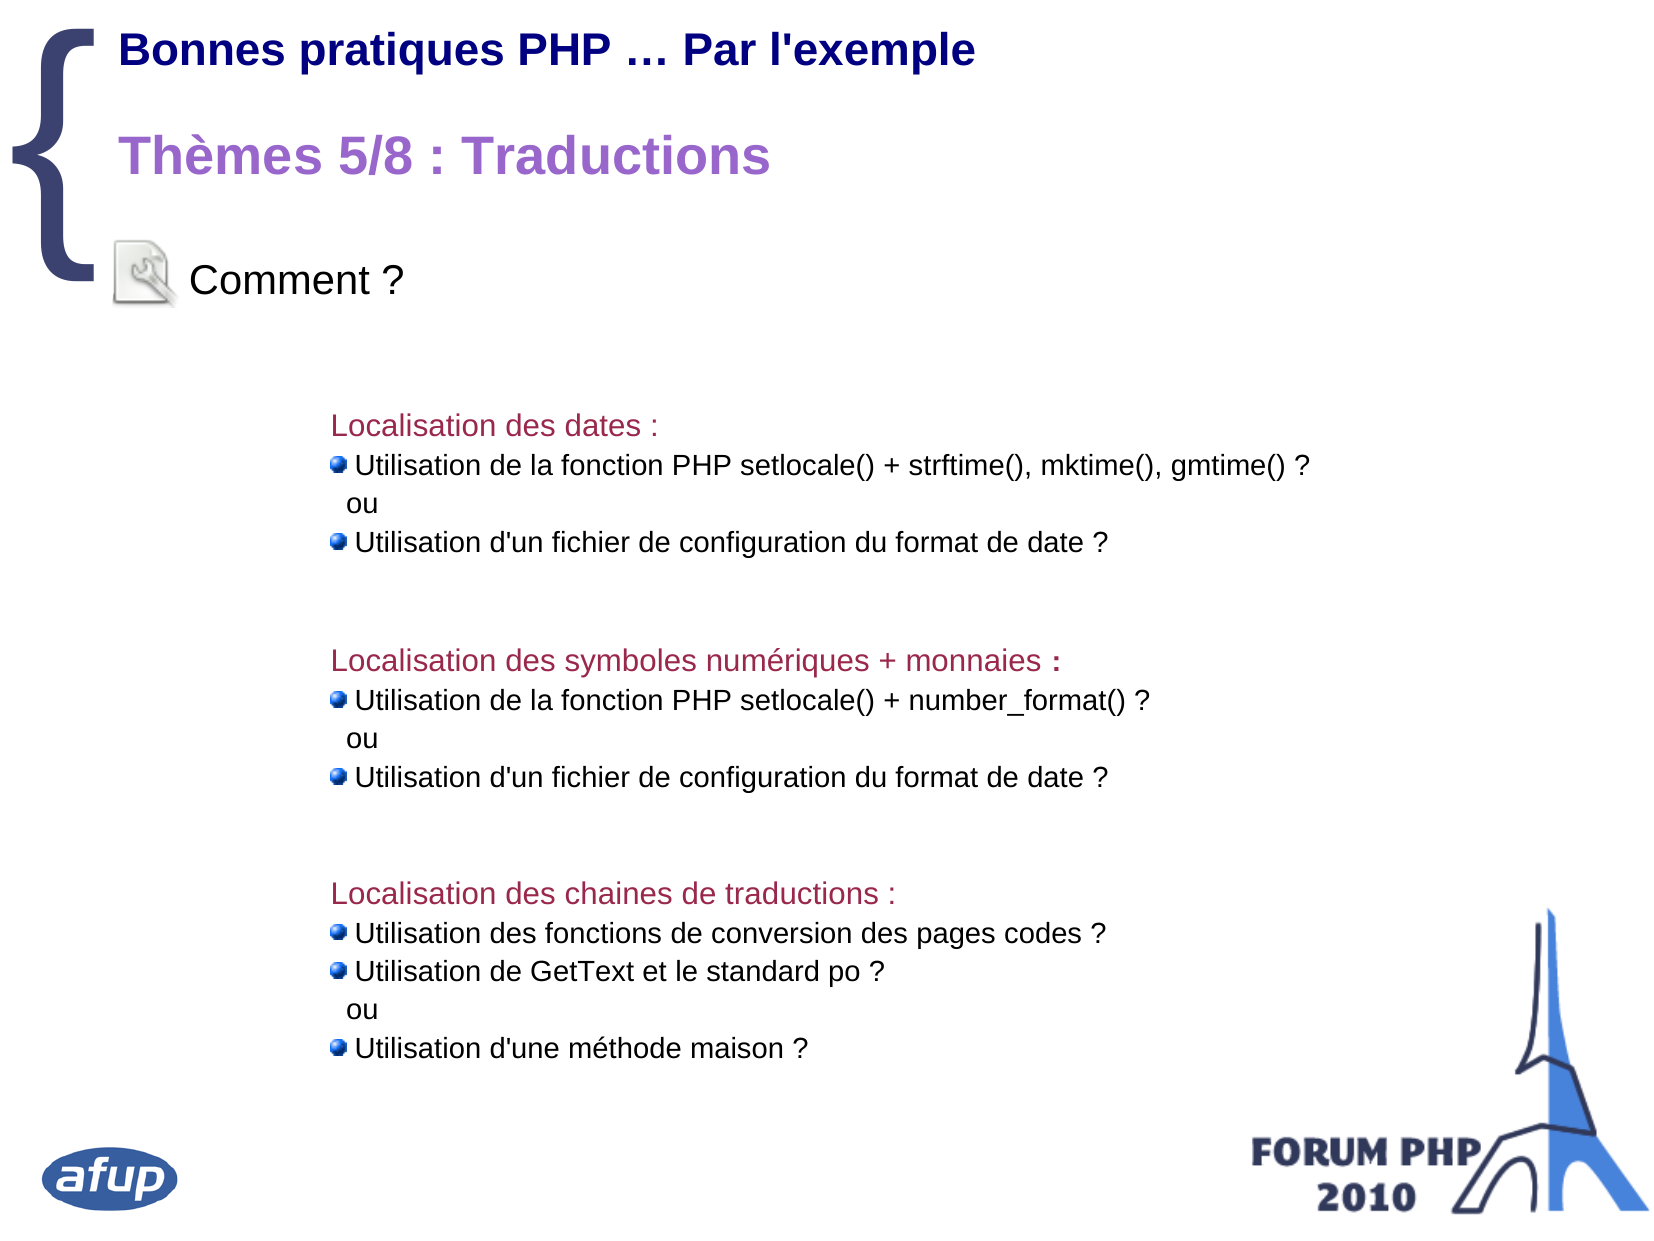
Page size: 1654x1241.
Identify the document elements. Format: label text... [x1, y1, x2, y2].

picture [112, 236, 184, 308]
text_box Localisation des dates : Utilisation de la fonction PHP setlocale() + strftime(), mktime(), gmtime() ? ou Utilisation d'un fichier de configuration du format de date ? Localisation des symboles numériques + monnaies : Utilisation de la fonction PHP setlocale() + number_format() ? ou Utilisation d'un fichier de configuration du format de date ? Localisation des chaines de traductions : Utilisation des fonctions de conversion des pages codes ? Utilisation de GetText et le standard po ? ou Utilisation d'une méthode maison ? [330, 366, 1495, 1064]
subtitle Comment ? [188, 206, 1624, 355]
title Bonnes pratiques PHP … Par l'exemple Thèmes 5/8 : Traductions [118, 9, 1625, 202]
picture [41, 1146, 178, 1211]
picture [1240, 872, 1650, 1241]
